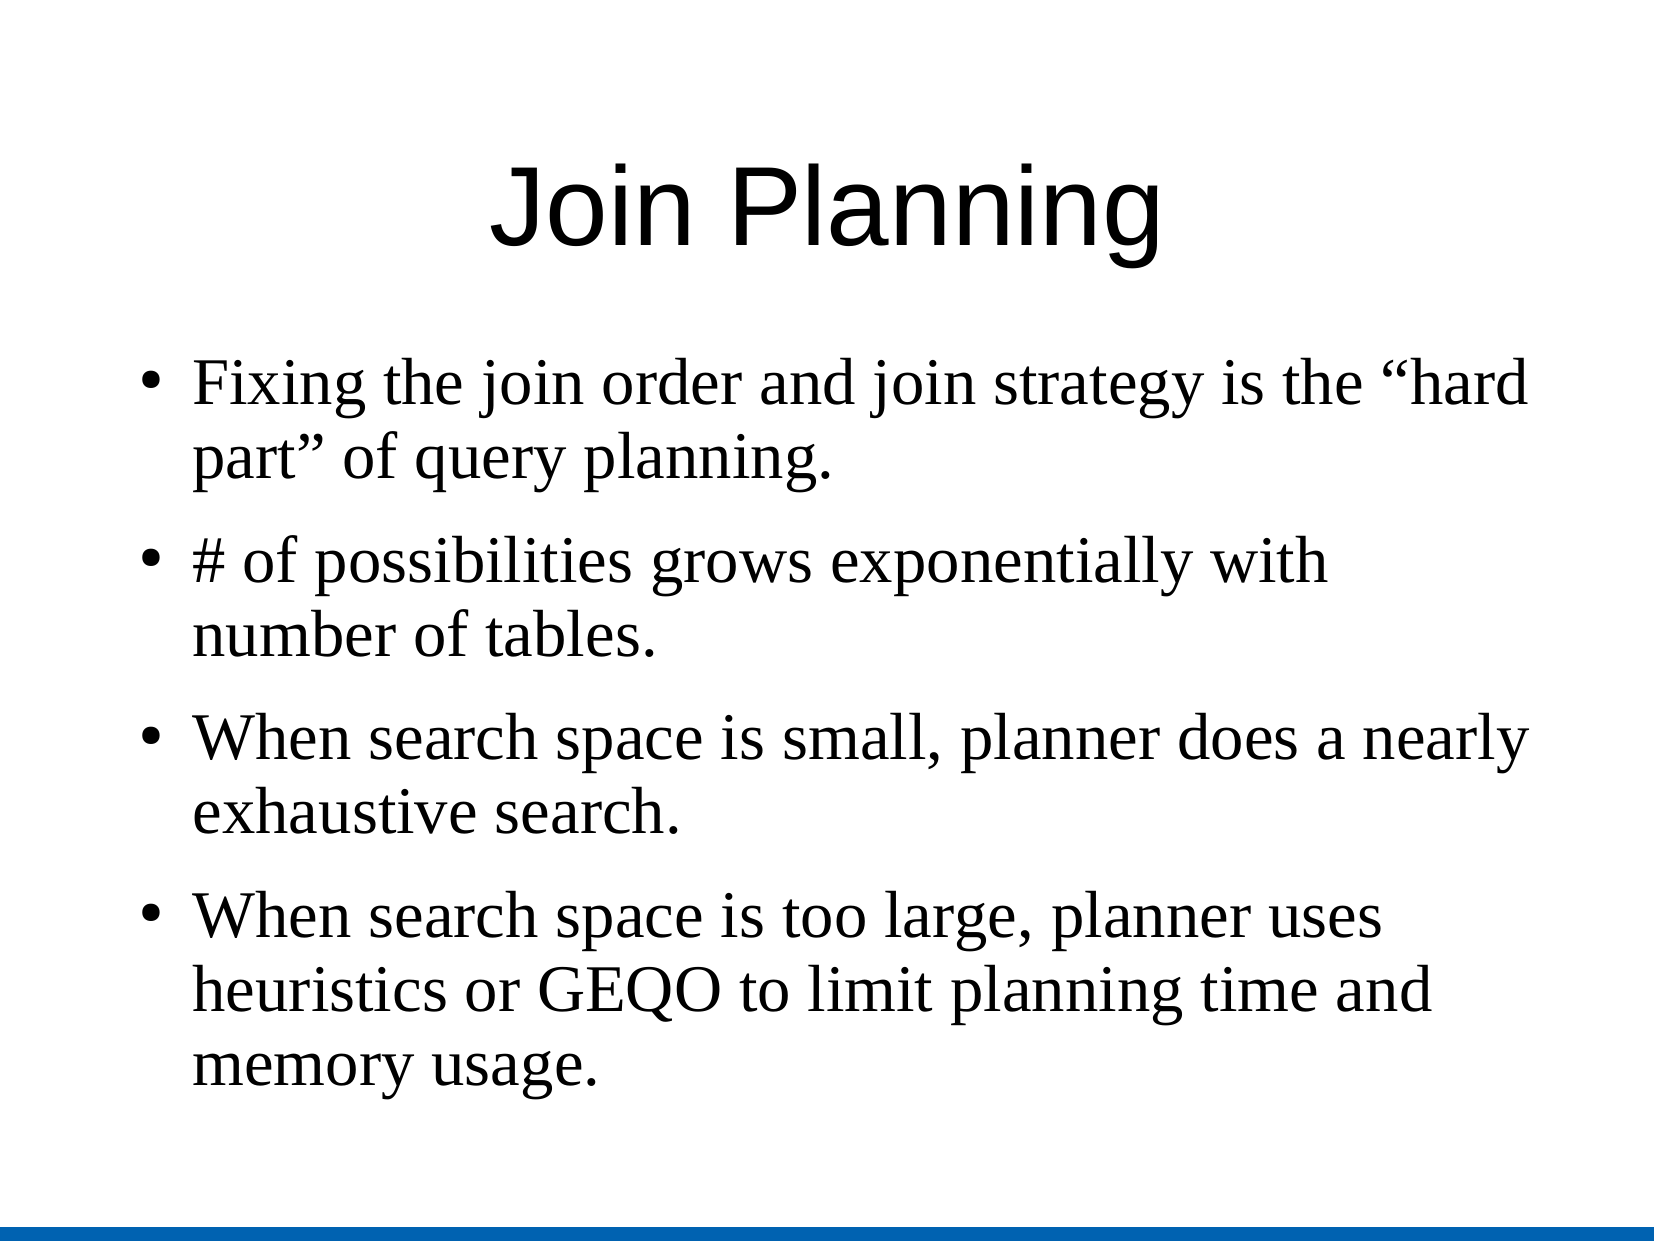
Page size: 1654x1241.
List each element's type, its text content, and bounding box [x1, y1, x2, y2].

list Fixing the join order and join strategy is the “hard part” of query planning. # of possibilities grows exponentially with number of tables. When search space is small, planner does a nearly exhaustive search. When search space is too large, planner uses heuristics or GEQO to limit planning time and memory usage. [121, 344, 1533, 1161]
title Join Planning [121, 102, 1533, 311]
